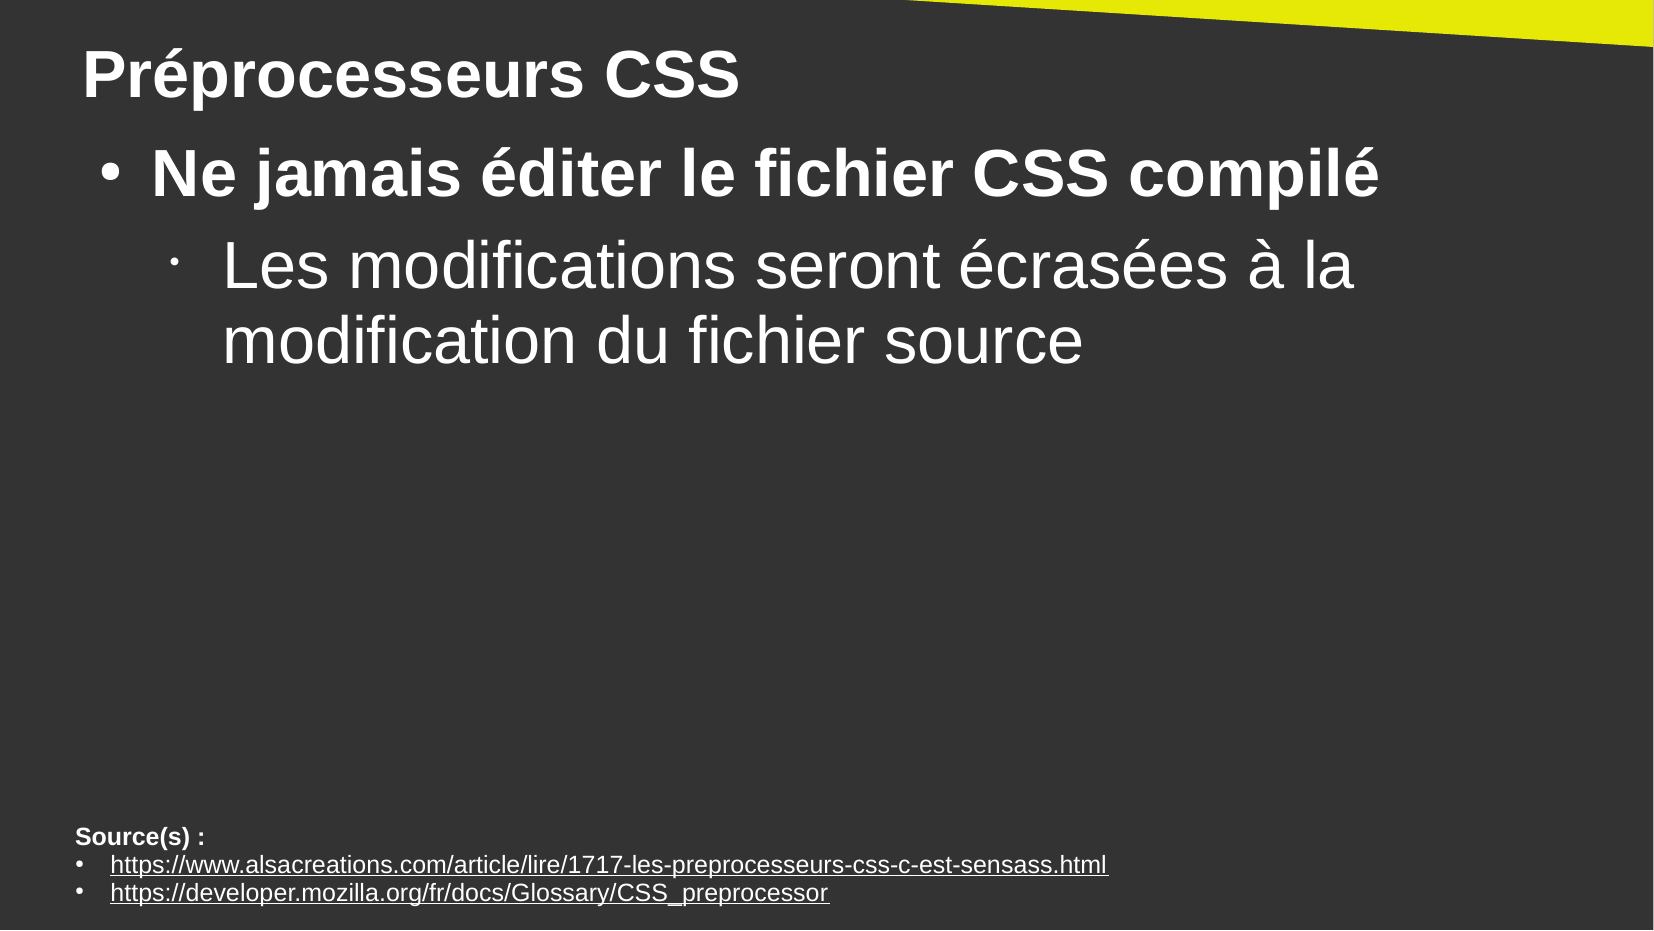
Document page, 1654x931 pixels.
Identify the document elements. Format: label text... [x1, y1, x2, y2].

text_box Source(s) : https://www.alsacreations.com/article/lire/1717-les-preprocesseurs-css-c-est-sensass.html https://developer.mozilla.org/fr/docs/Glossary/CSS_preprocessor [60, 815, 1546, 929]
list Ne jamais éditer le fichier CSS compilé Les modifications seront écrasées à la modification du fichier source [80, 135, 1620, 591]
text_box [905, 0, 1654, 48]
title Préprocesseurs CSS [82, 37, 1571, 114]
